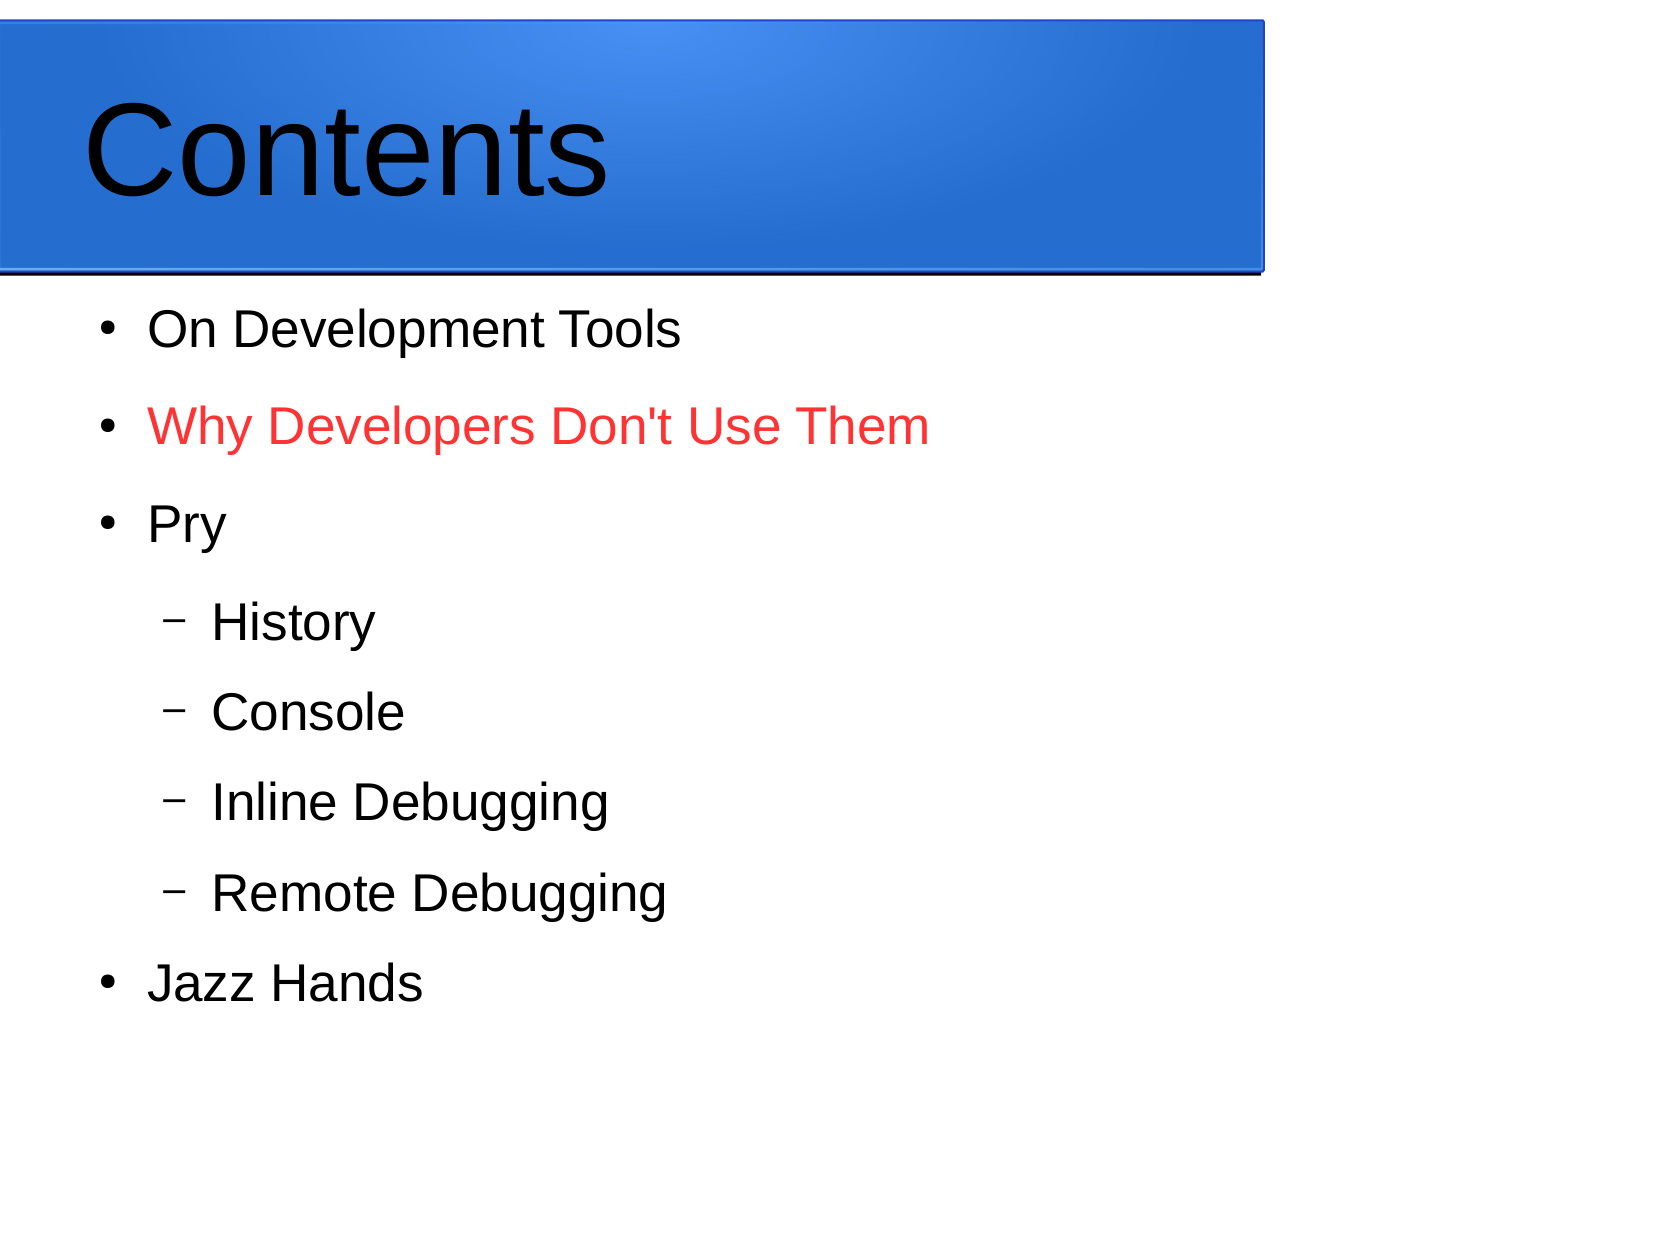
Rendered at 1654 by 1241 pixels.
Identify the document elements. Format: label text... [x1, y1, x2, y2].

list On Development Tools Why Developers Don't Use Them Pry History Console Inline Debugging Remote Debugging Jazz Hands [82, 299, 1571, 1019]
title Contents [82, 47, 1235, 252]
